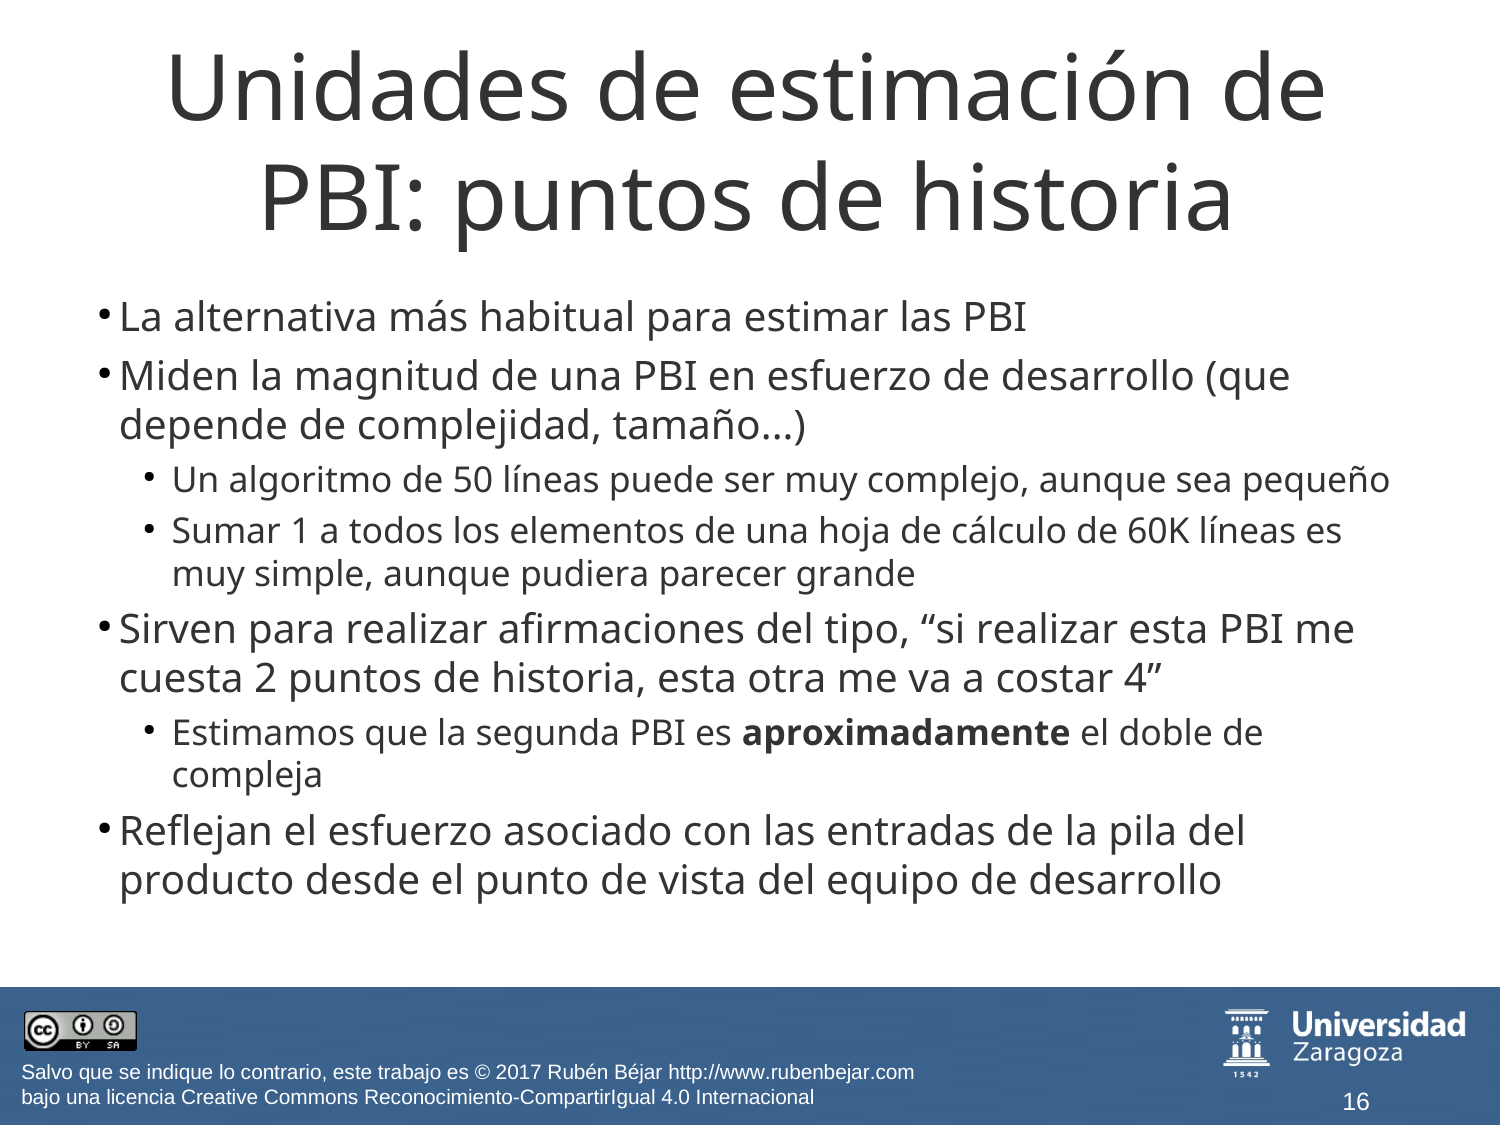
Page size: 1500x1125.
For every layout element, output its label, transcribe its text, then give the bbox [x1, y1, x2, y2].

list La alternativa más habitual para estimar las PBI Miden la magnitud de una PBI en esfuerzo de desarrollo (que depende de complejidad, tamaño...) Un algoritmo de 50 líneas puede ser muy complejo, aunque sea pequeño Sumar 1 a todos los elementos de una hoja de cálculo de 60K líneas es muy simple, aunque pudiera parecer grande Sirven para realizar afirmaciones del tipo, “si realizar esta PBI me cuesta 2 puntos de historia, esta otra me va a costar 4” Estimamos que la segunda PBI es aproximadamente el doble de compleja Reflejan el esfuerzo asociado con las entradas de la pila del producto desde el punto de vista del equipo de desarrollo [82, 283, 1418, 957]
title Unidades de estimación de PBI: puntos de historia [74, 21, 1420, 257]
picture [0, 987, 1500, 1125]
